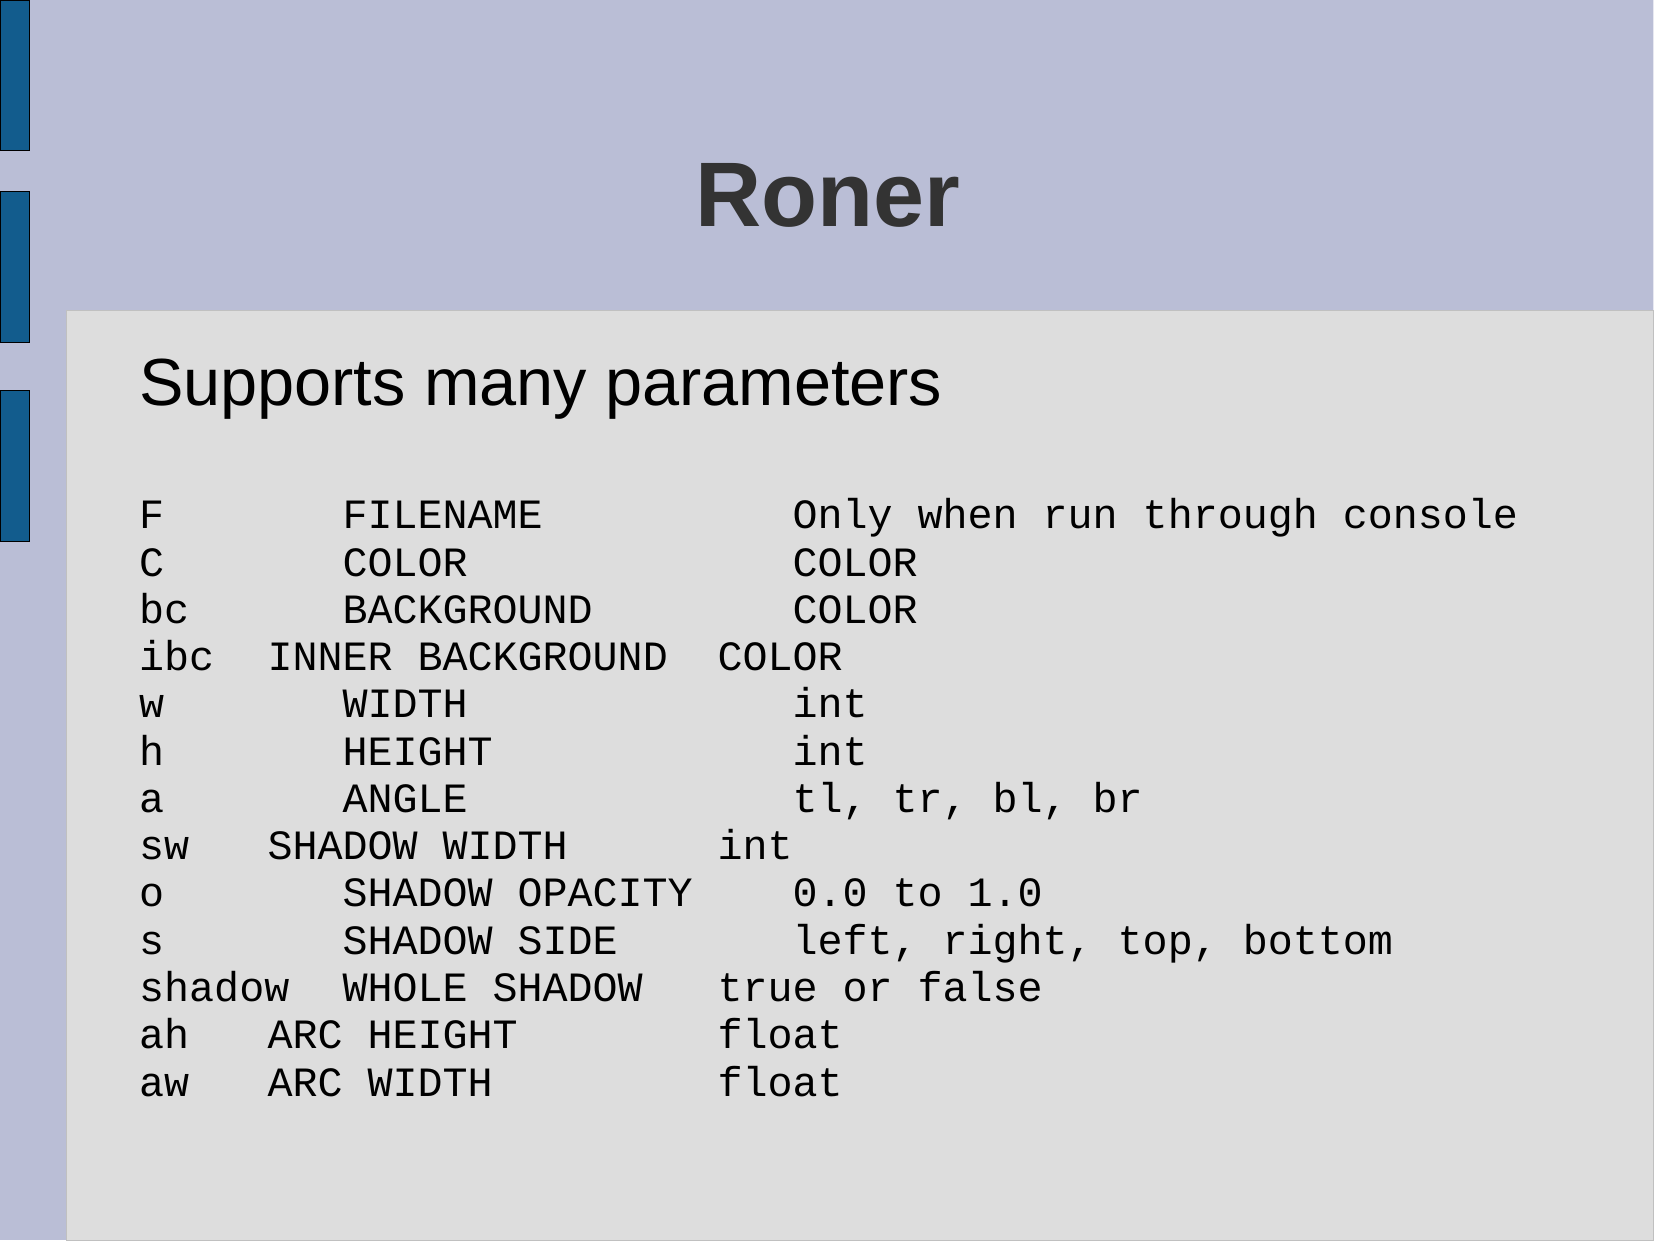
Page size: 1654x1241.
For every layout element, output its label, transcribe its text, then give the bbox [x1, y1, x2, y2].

chart [569, 573, 1103, 708]
title Roner [121, 91, 1534, 299]
list Supports many parameters F FILENAME Only when run through console C COLOR COLOR bc BACKGROUND COLOR ibc INNER BACKGROUND COLOR w WIDTH int h HEIGHT int a ANGLE tl, tr, bl, br sw SHADOW WIDTH int o SHADOW OPACITY 0.0 to 1.0 s SHADOW SIDE left, right, top, bottom shadow WHOLE SHADOW true or false ah ARC HEIGHT float aw ARC WIDTH float [121, 344, 1534, 1127]
